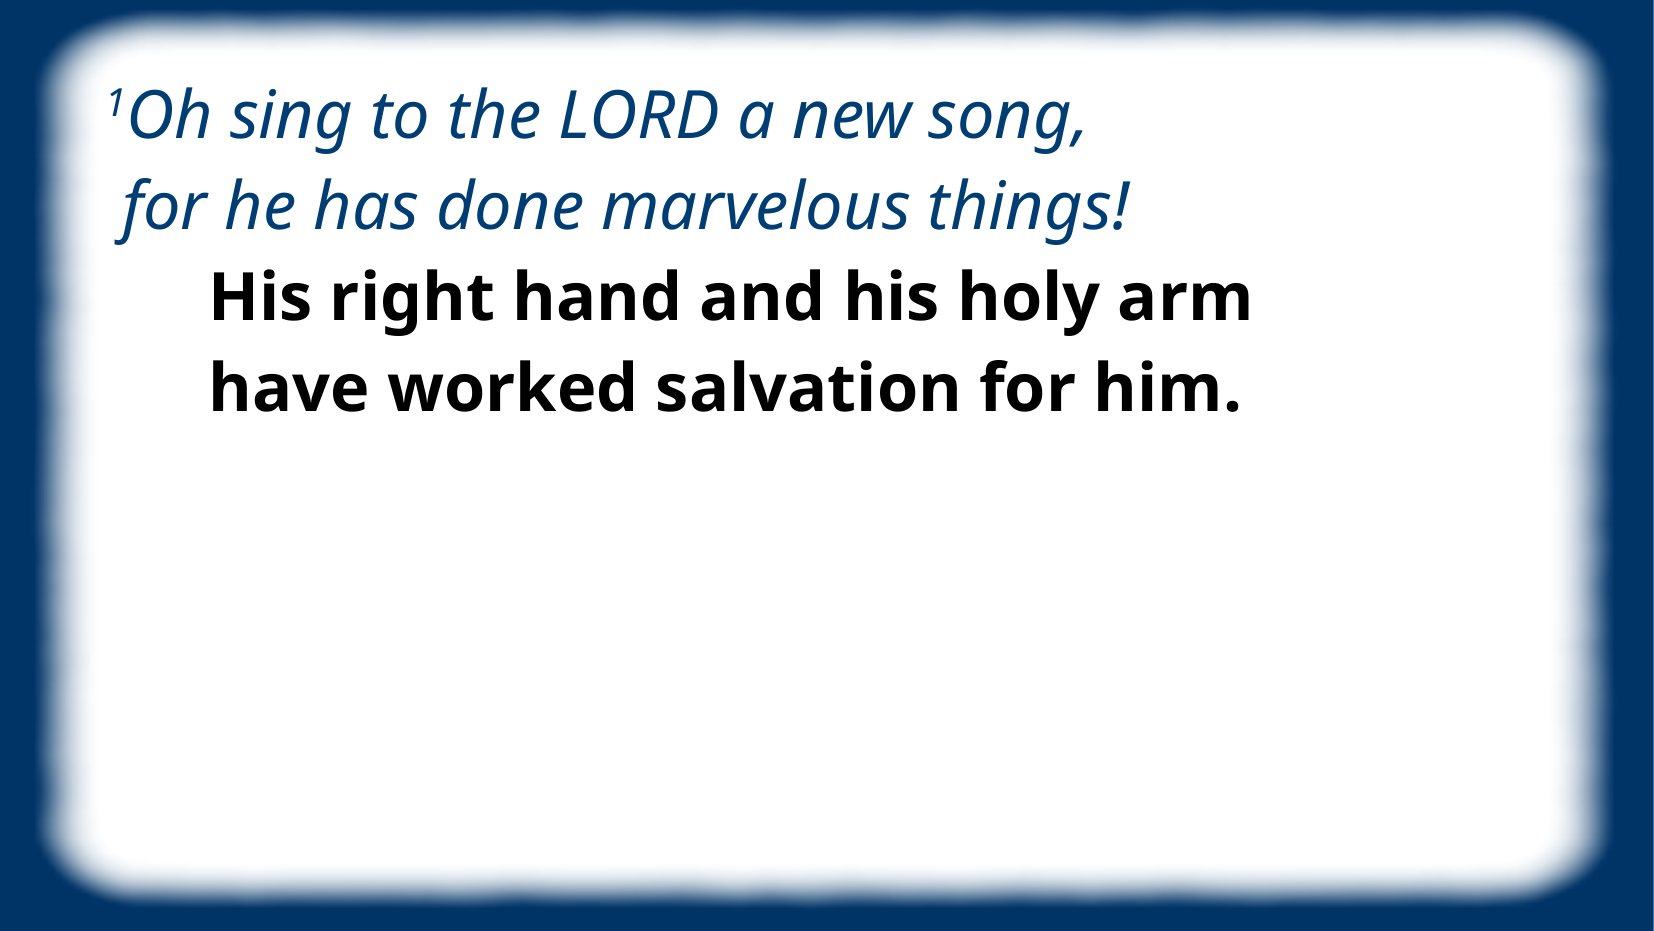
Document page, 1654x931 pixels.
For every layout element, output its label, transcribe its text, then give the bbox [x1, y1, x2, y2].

text_box 1Oh sing to the LORD a new song, for he has done marvelous things! His right hand and his holy arm have worked salvation for him. [90, 60, 1546, 430]
picture [0, 0, 1654, 931]
